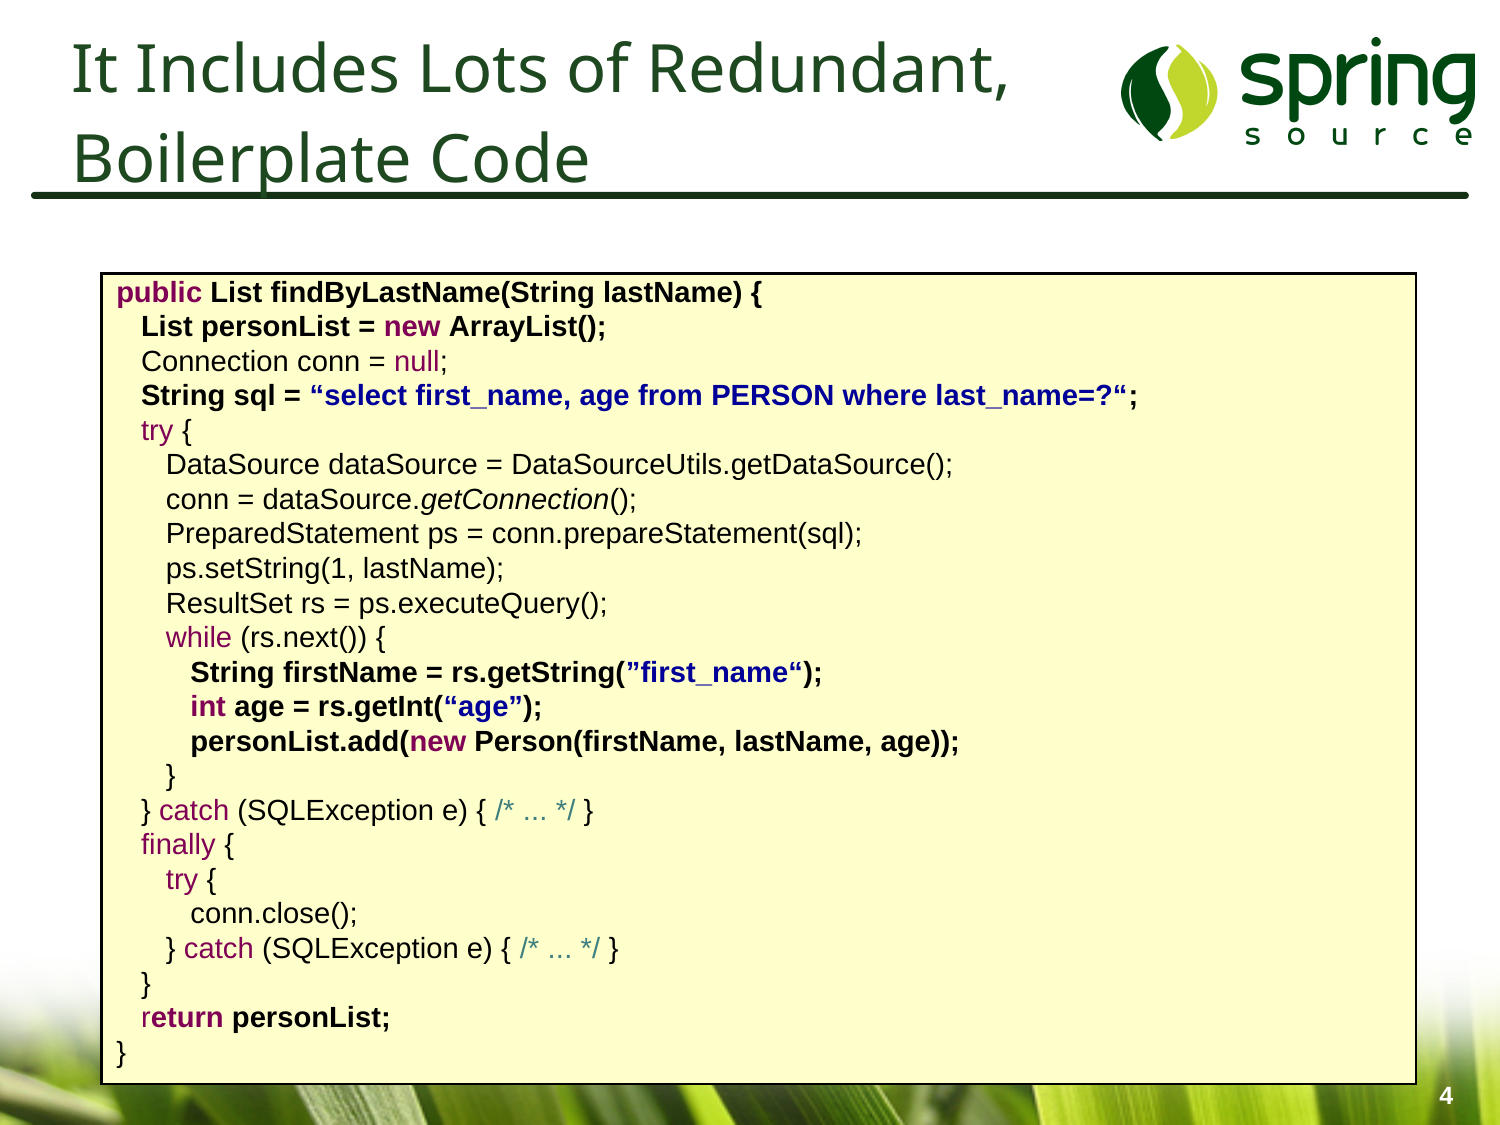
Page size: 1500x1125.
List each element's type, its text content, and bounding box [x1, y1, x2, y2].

picture [1121, 37, 1475, 145]
picture [0, 944, 1500, 1125]
text_box public List findByLastName(String lastName) { List personList = new ArrayList(); Connection conn = null; String sql = “select first_name, age from PERSON where last_name=?“; try { DataSource dataSource = DataSourceUtils.getDataSource(); conn = dataSource.getConnection(); PreparedStatement ps = conn.prepareStatement(sql); ps.setString(1, lastName); ResultSet rs = ps.executeQuery(); while (rs.next()) { String firstName = rs.getString(”first_name“); int age = rs.getInt(“age”); personList.add(new Person(firstName, lastName, age)); } } catch (SQLException e) { /* ... */ } finally { try { conn.close(); } catch (SQLException e) { /* ... */ } } return personList; } [101, 273, 1417, 1084]
title It Includes Lots of Redundant, Boilerplate Code [56, 13, 1089, 191]
